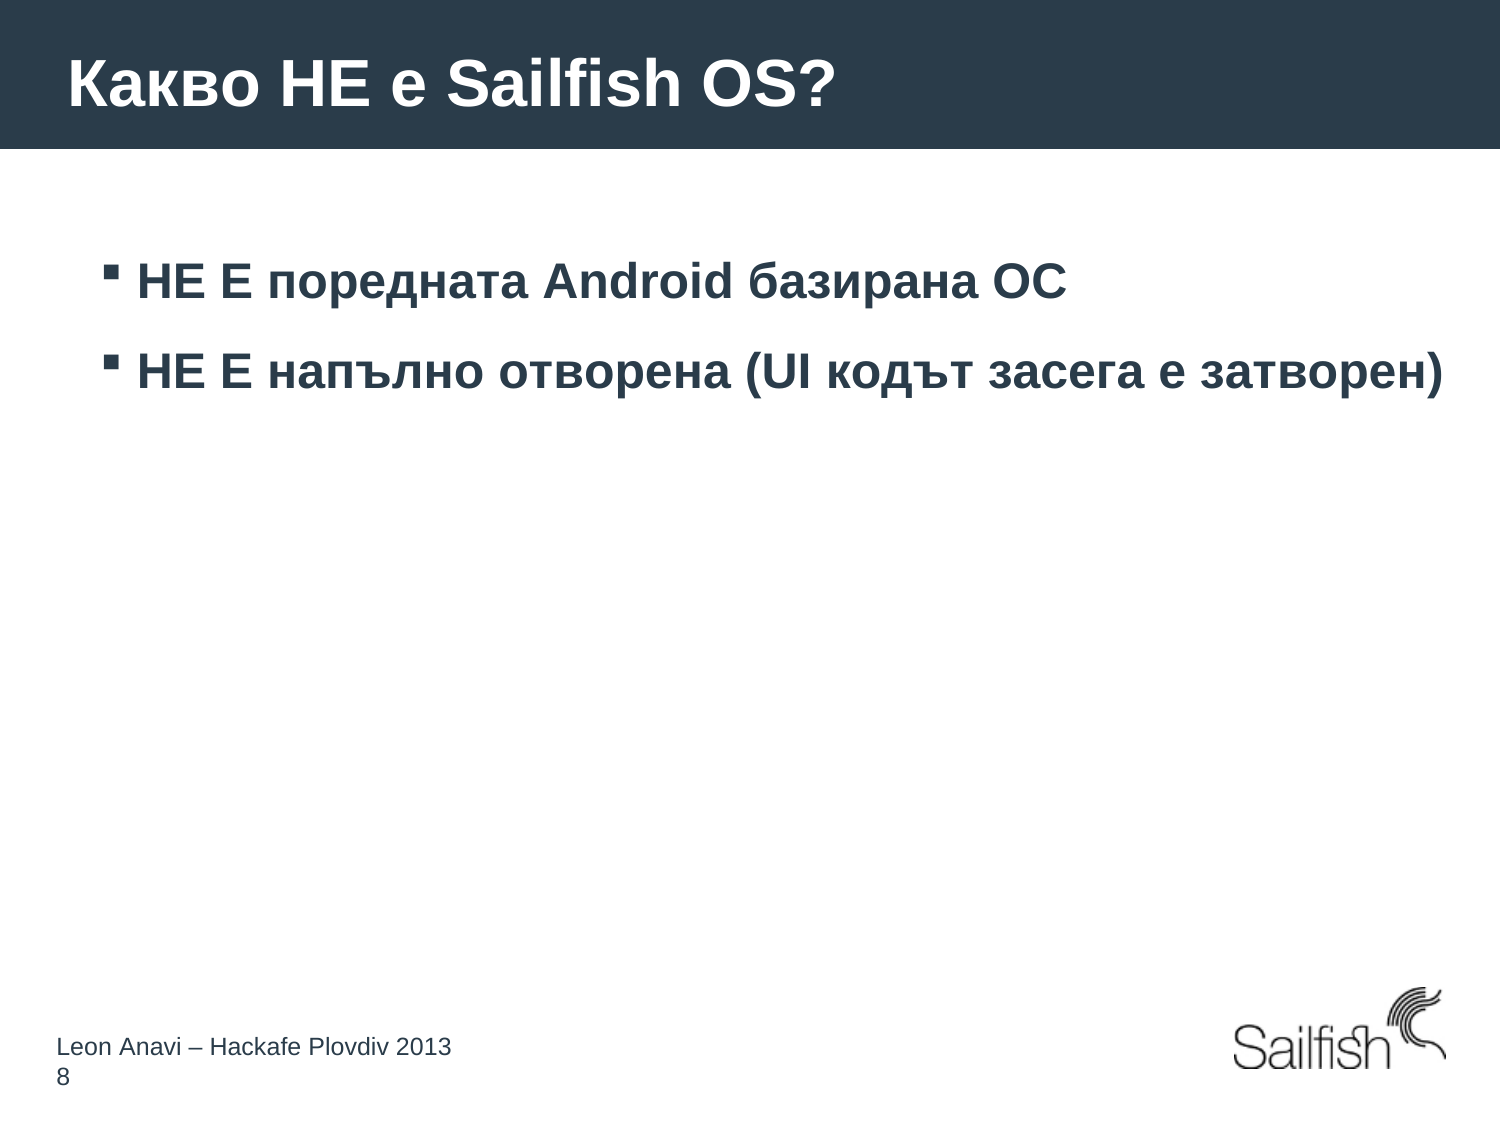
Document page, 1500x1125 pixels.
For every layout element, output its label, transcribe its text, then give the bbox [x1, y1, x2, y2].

text_box Какво НЕ е Sailfish OS? [53, 32, 1466, 173]
picture [1234, 987, 1446, 1069]
text_box НЕ Е поредната Android базирана OС НЕ Е напълно отворена (UI кодът засега е затворен) [85, 211, 1471, 557]
